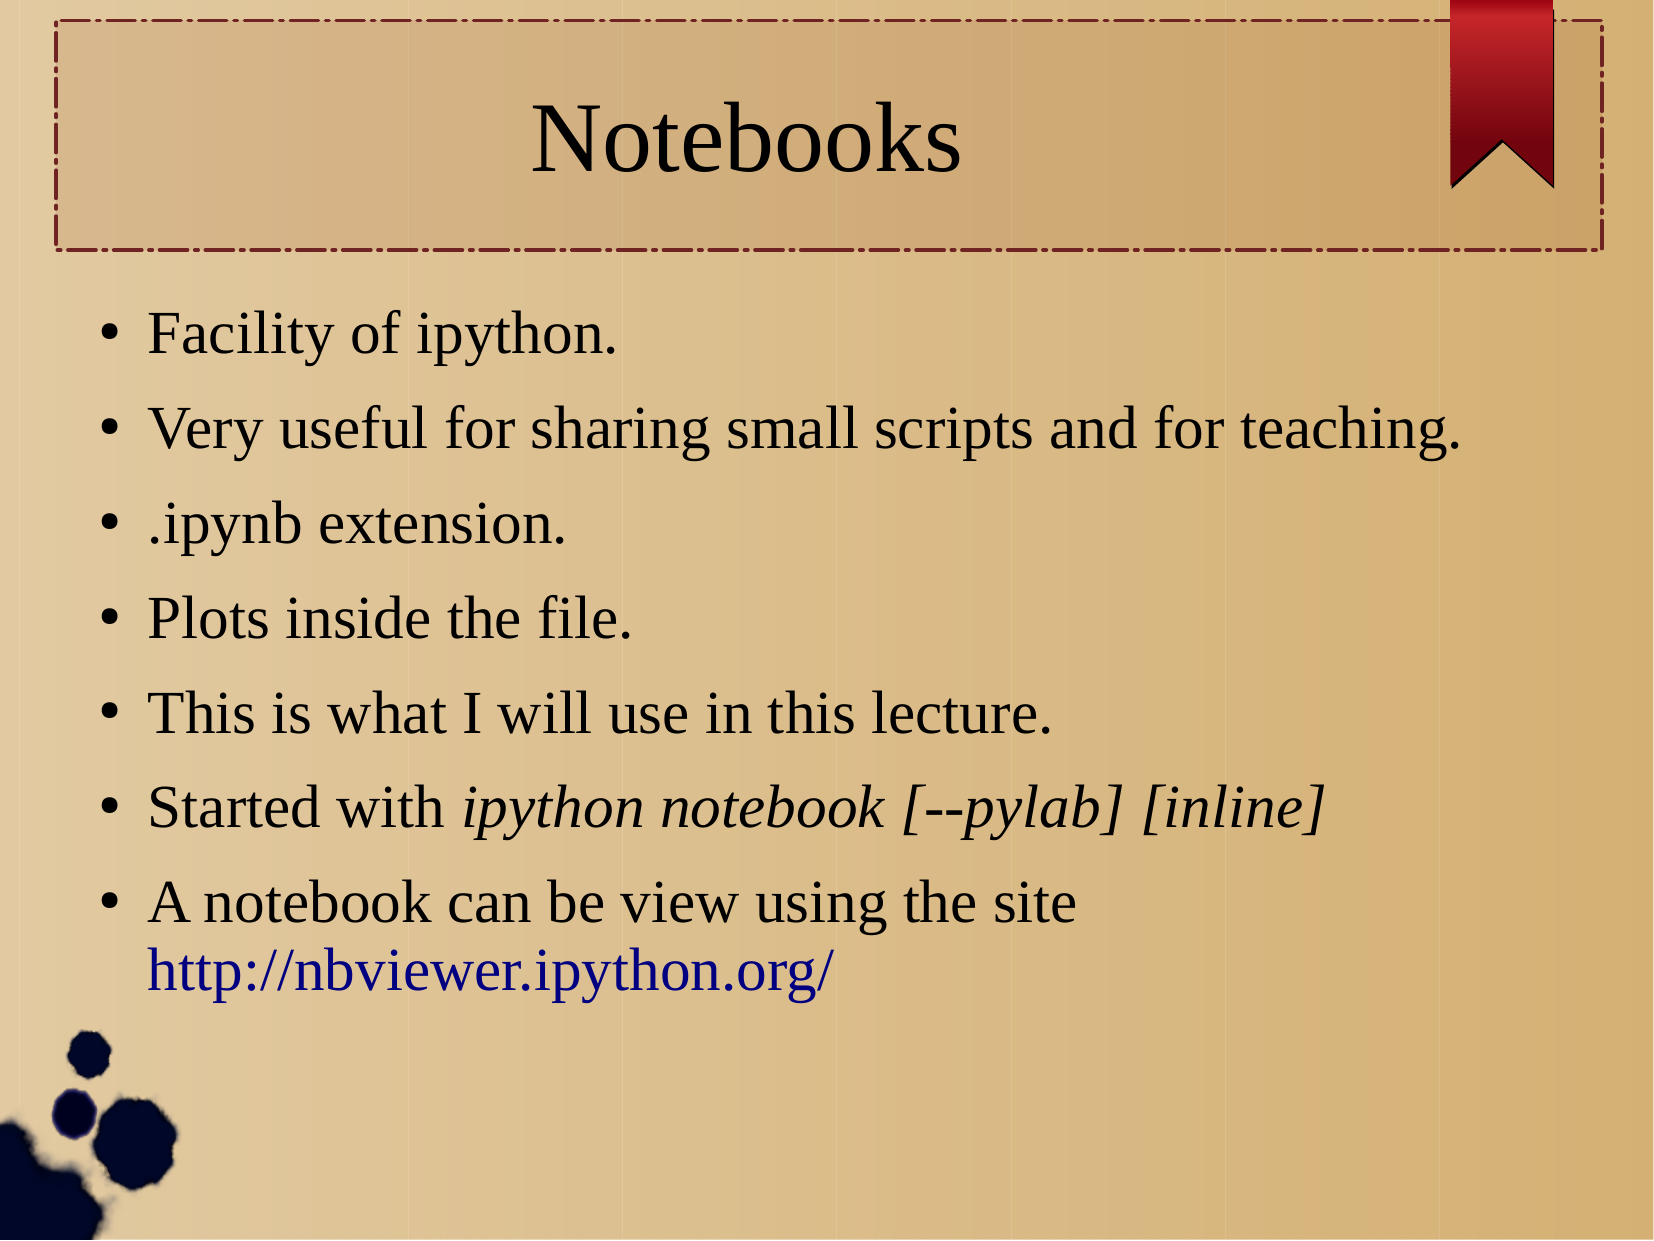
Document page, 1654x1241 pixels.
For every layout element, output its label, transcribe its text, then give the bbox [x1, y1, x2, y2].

title Notebooks [82, 47, 1412, 229]
list Facility of ipython. Very useful for sharing small scripts and for teaching. .ipynb extension. Plots inside the file. This is what I will use in this lecture. Started with ipython notebook [--pylab] [inline] A notebook can be view using the site http://nbviewer.ipython.org/ [82, 299, 1571, 1019]
